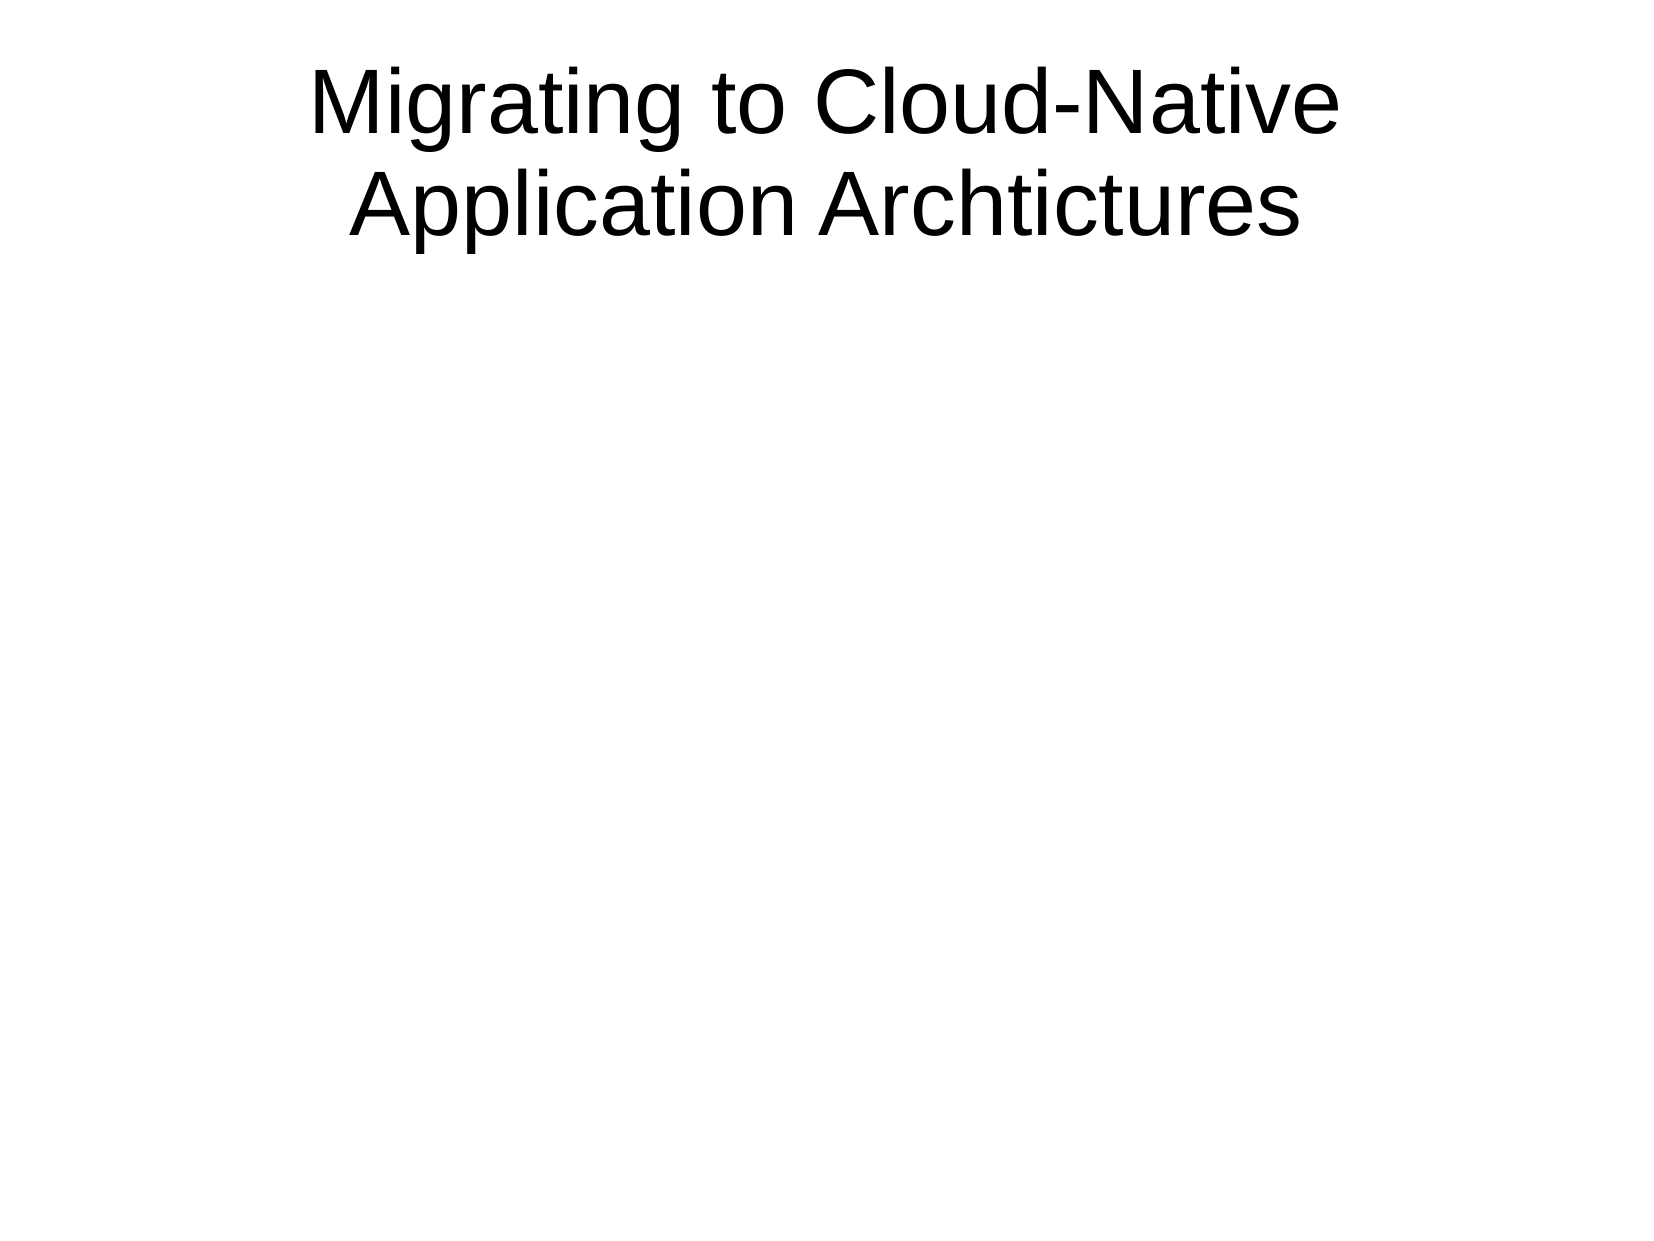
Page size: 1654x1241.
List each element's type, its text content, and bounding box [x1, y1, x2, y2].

title Migrating to Cloud-Native Application Archtictures [82, 49, 1571, 257]
